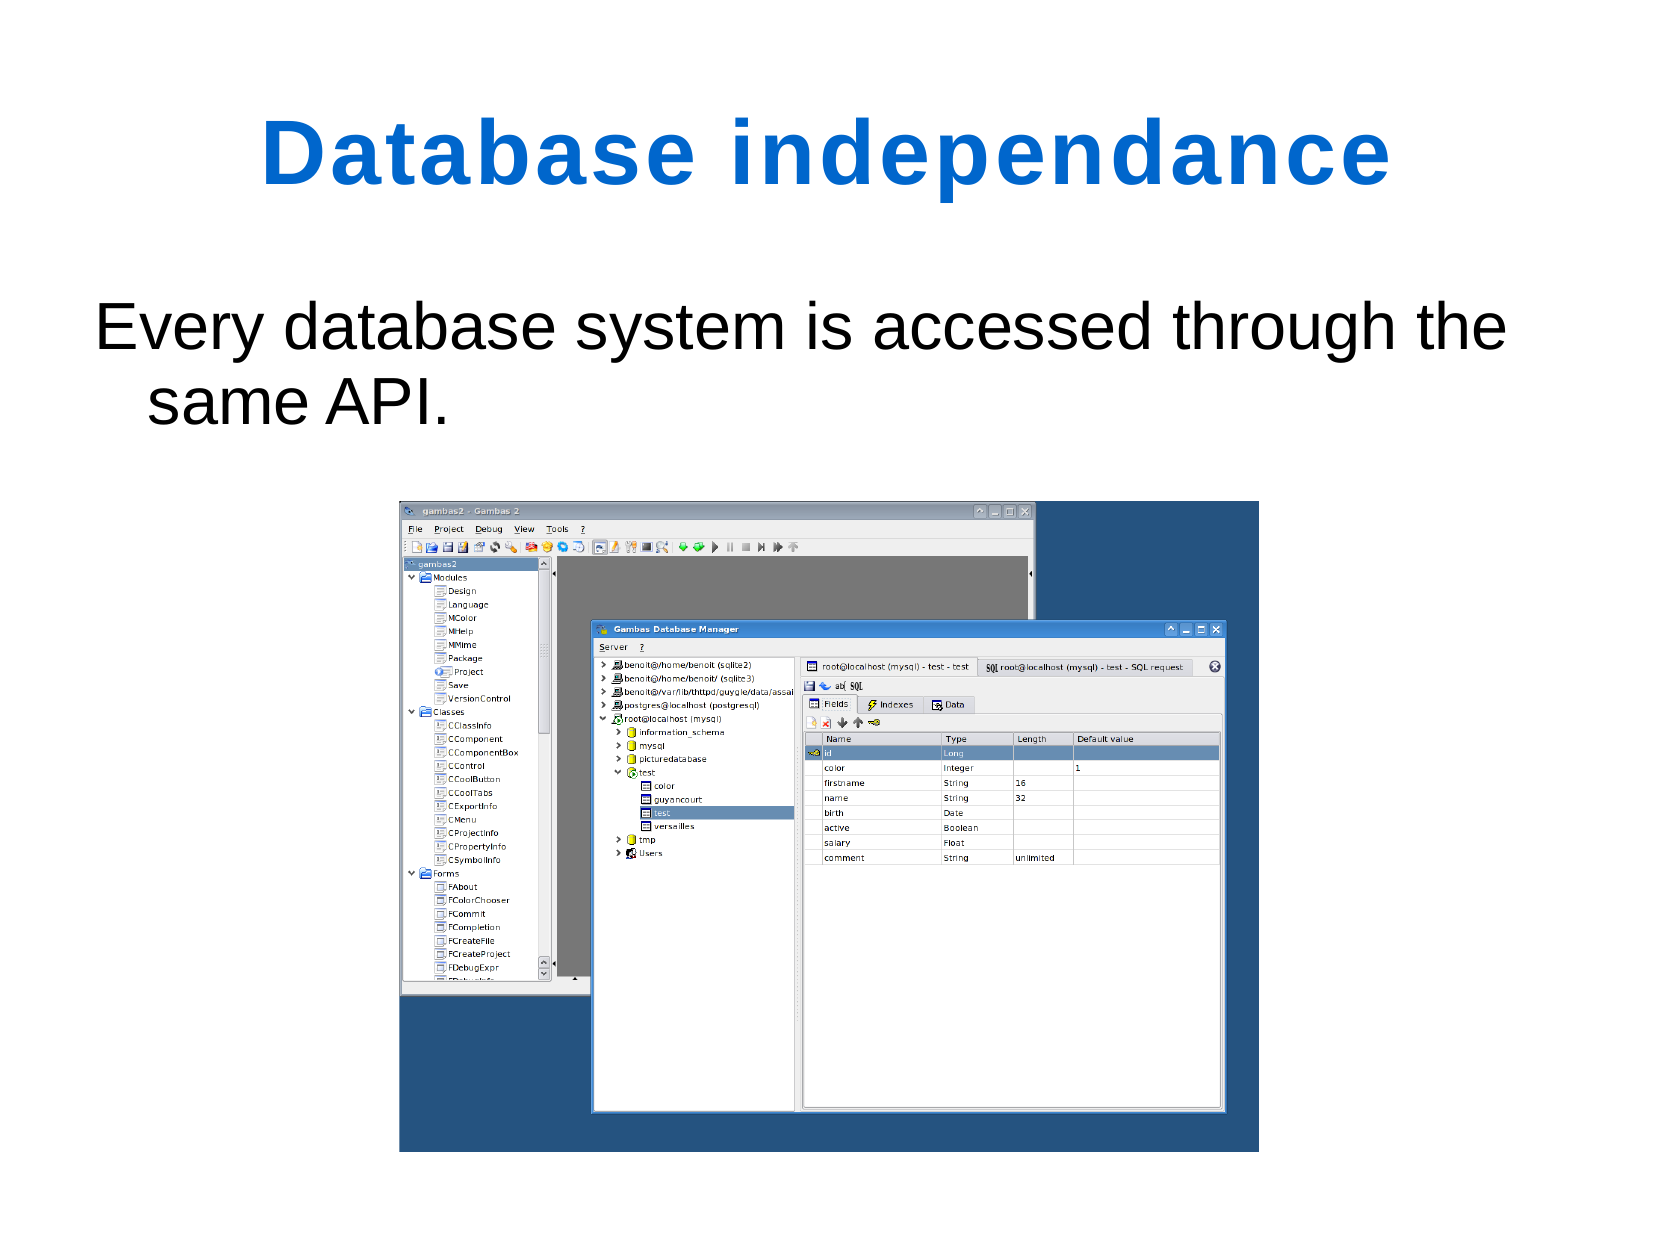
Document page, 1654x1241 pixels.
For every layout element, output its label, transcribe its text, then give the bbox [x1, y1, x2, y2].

title Database independance [82, 49, 1571, 257]
picture [399, 501, 1259, 1152]
list Every database system is accessed through the same API. [76, 288, 1565, 1093]
